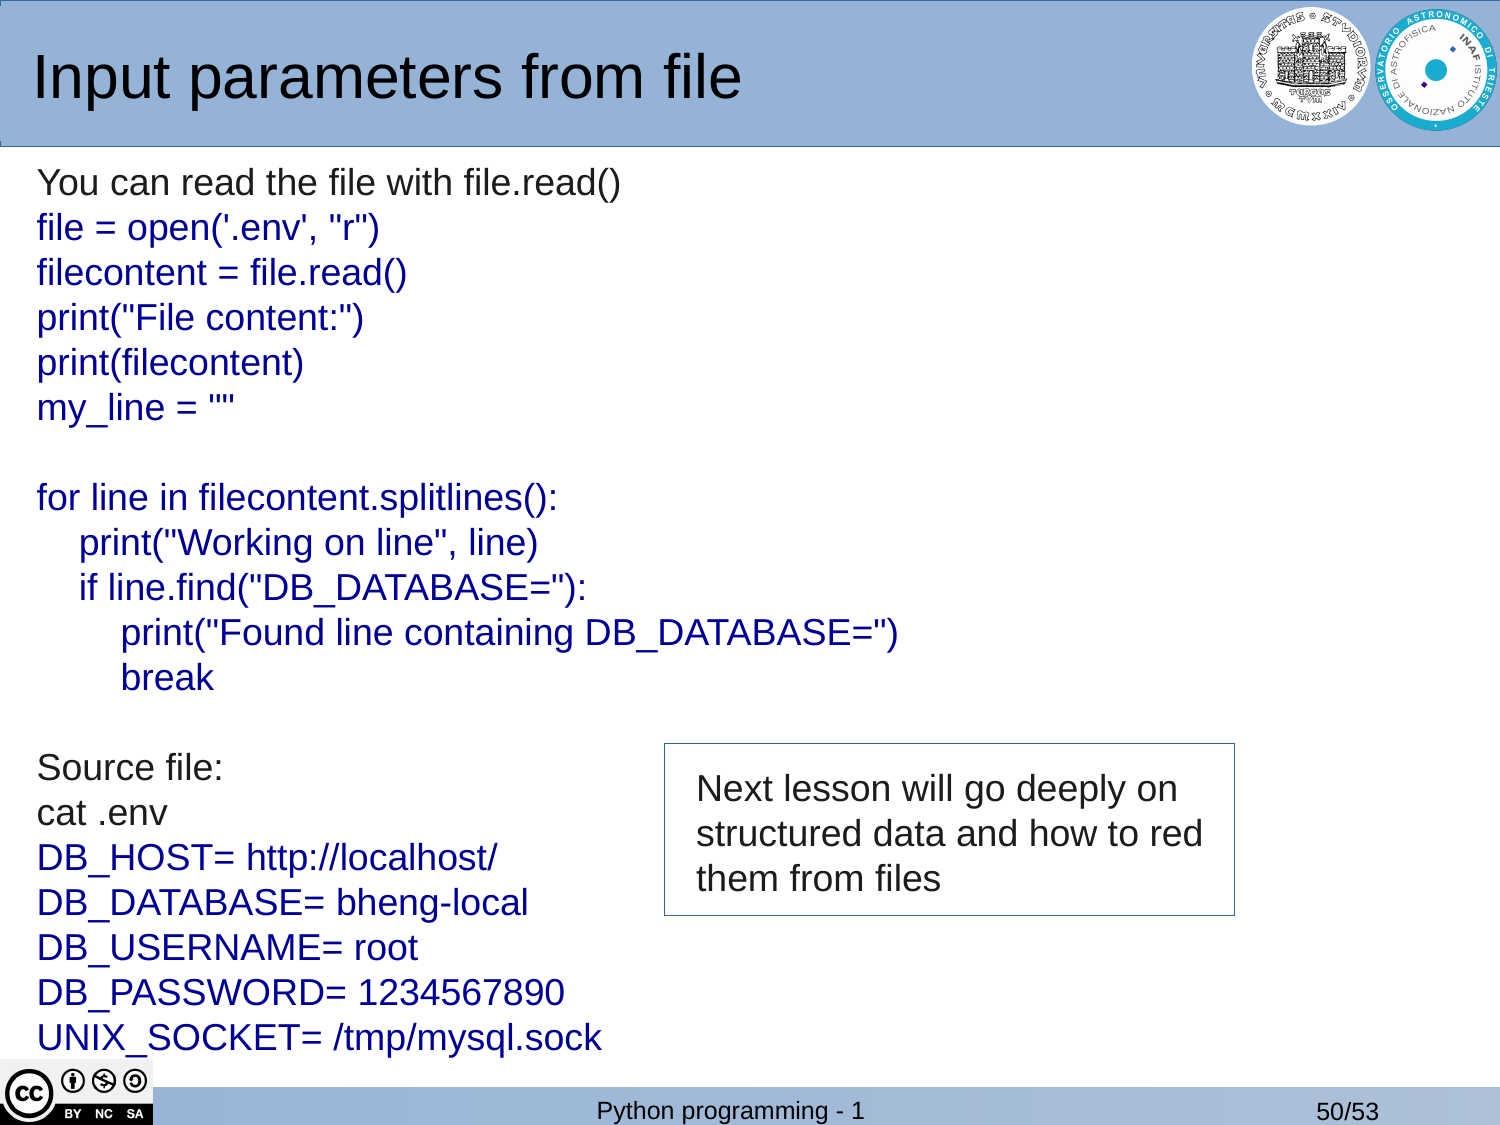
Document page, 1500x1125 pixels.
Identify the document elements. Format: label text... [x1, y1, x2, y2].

list Next lesson will go deeply on structured data and how to red them from files [681, 756, 1235, 905]
picture [1252, 0, 1500, 156]
text_box Input parameters from file [0, 5, 1243, 141]
list You can read the file with file.read() file = open('.env', "r") filecontent = file.read() print("File content:") print(filecontent) my_line = "" for line in filecontent.splitlines(): print("Working on line", line) if line.find("DB_DATABASE="): print("Found line containing DB_DATABASE=") break Source file: cat .env DB_HOST= http://localhost/ DB_DATABASE= bheng-local DB_USERNAME= root DB_PASSWORD= 1234567890 UNIX_SOCKET= /tmp/mysql.sock [21, 150, 1455, 1023]
picture [0, 1059, 153, 1125]
text_box [664, 743, 1235, 916]
